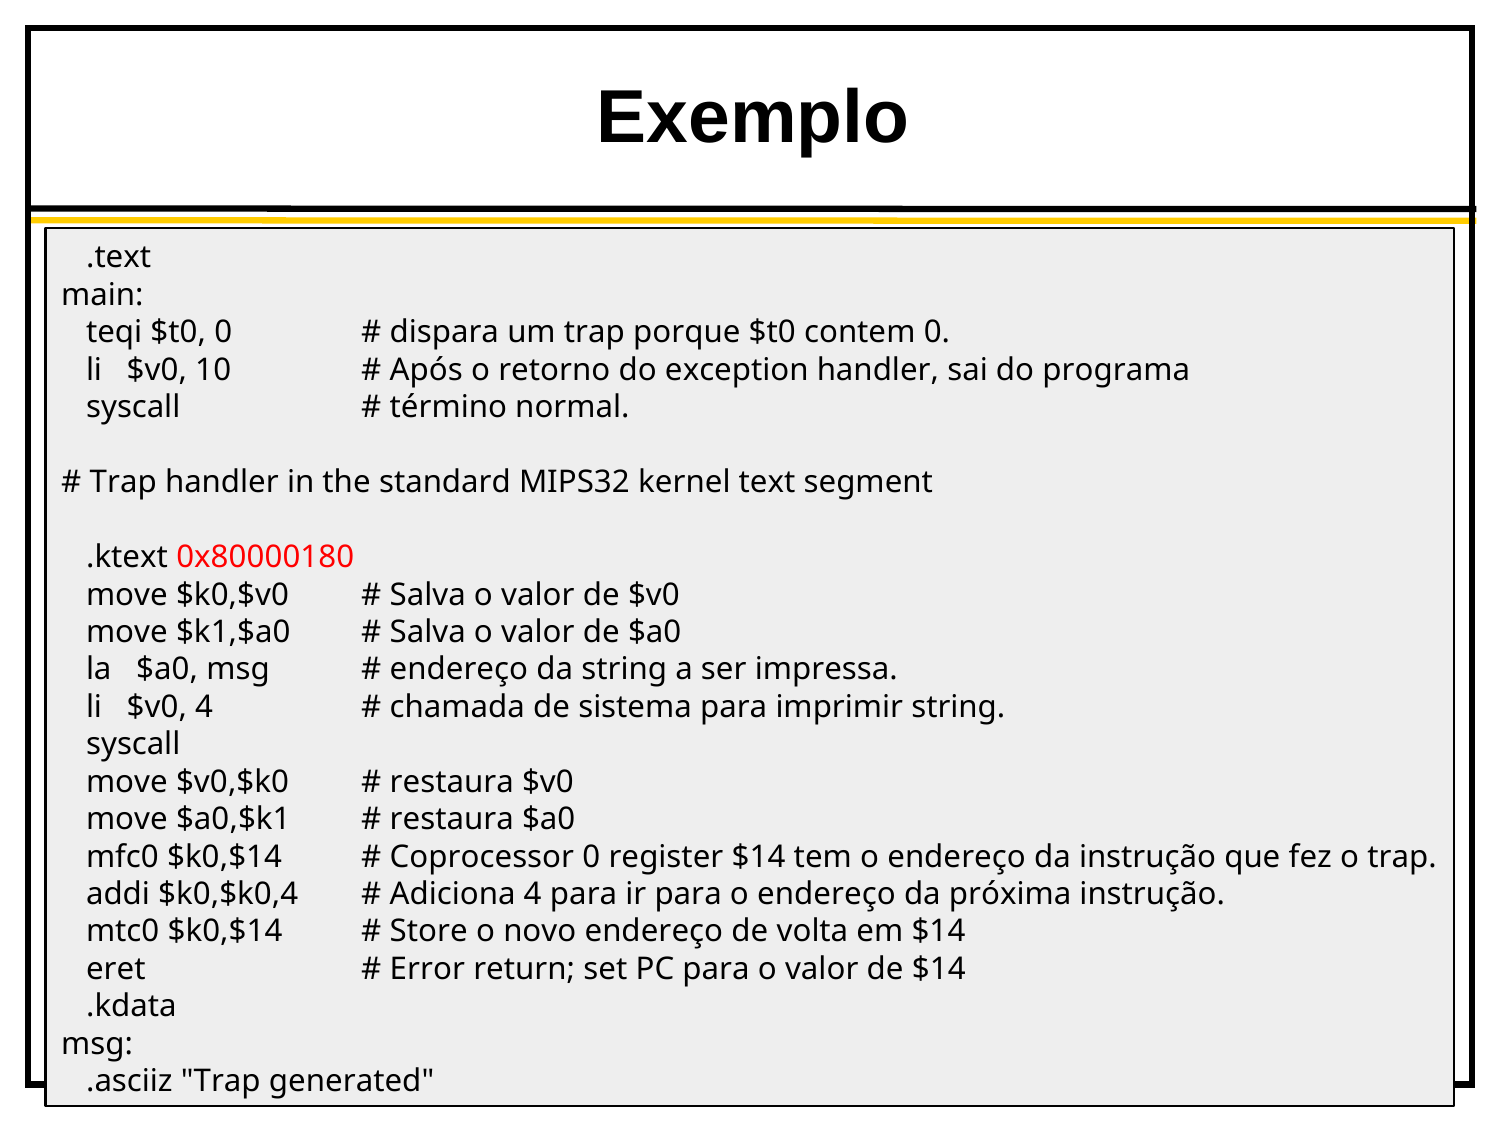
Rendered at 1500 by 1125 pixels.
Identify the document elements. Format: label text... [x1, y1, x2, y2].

title Exemplo [29, 29, 1477, 207]
text_box .text main: teqi $t0, 0 # dispara um trap porque $t0 contem 0. li $v0, 10 # Após o retorno do exception handler, sai do programa syscall # término normal. # Trap handler in the standard MIPS32 kernel text segment .ktext 0x80000180 move $k0,$v0 # Salva o valor de $v0 move $k1,$a0 # Salva o valor de $a0 la $a0, msg # endereço da string a ser impressa. li $v0, 4 # chamada de sistema para imprimir string. syscall move $v0,$k0 # restaura $v0 move $a0,$k1 # restaura $a0 mfc0 $k0,$14 # Coprocessor 0 register $14 tem o endereço da instrução que fez o trap. addi $k0,$k0,4 # Adiciona 4 para ir para o endereço da próxima instrução. mtc0 $k0,$14 # Store o novo endereço de volta em $14 eret # Error return; set PC para o valor de $14 .kdata msg: .asciiz "Trap generated" [45, 228, 1455, 1107]
